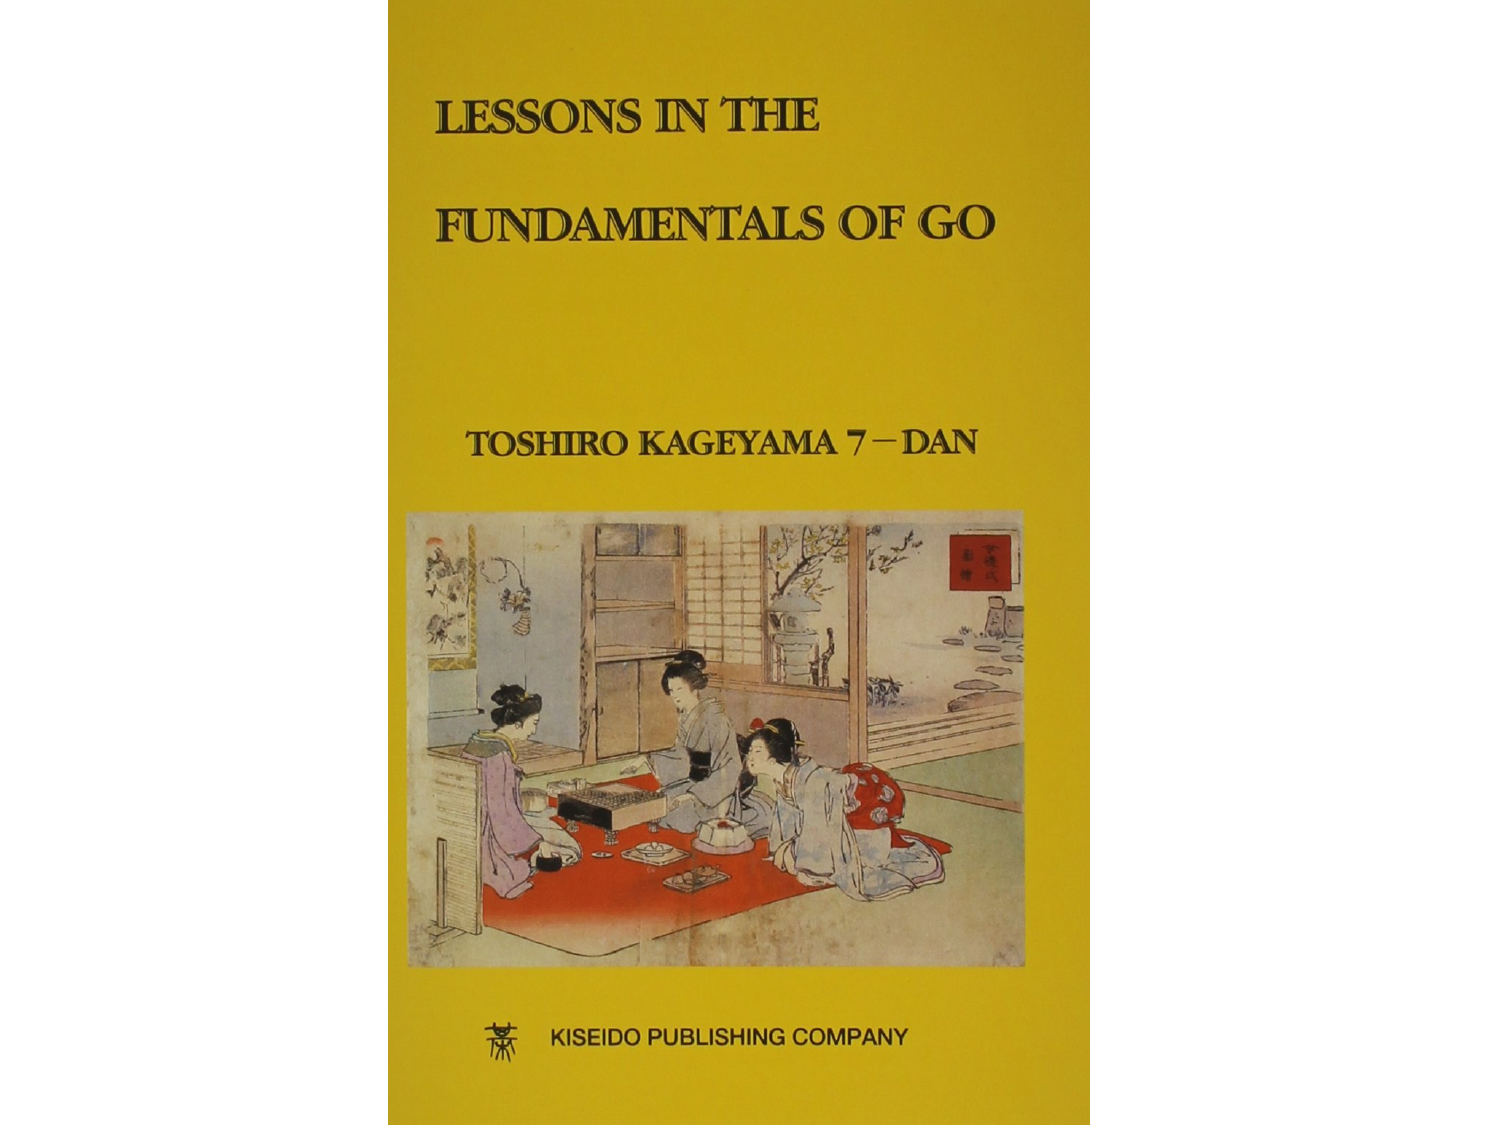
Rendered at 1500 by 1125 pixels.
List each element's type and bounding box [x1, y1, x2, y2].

picture [388, 0, 1090, 1125]
